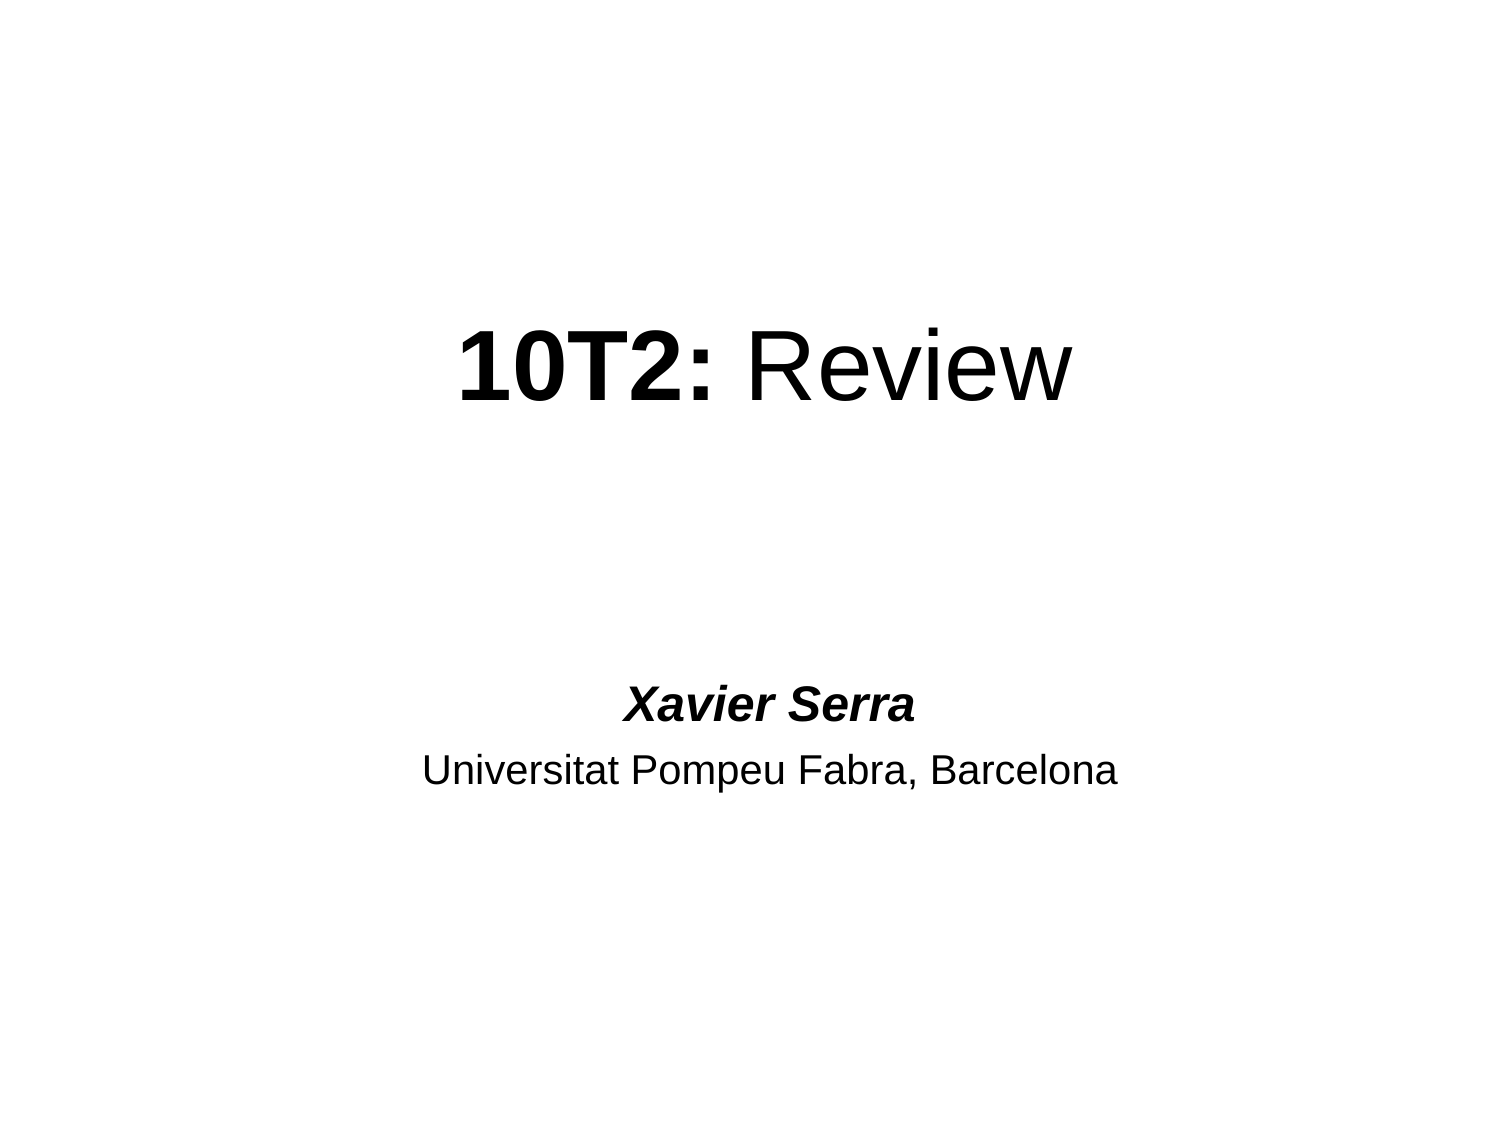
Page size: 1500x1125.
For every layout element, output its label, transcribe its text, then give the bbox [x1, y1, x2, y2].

title 10T2: Review [80, 90, 1412, 631]
text_box Xavier Serra Universitat Pompeu Fabra, Barcelona [313, 668, 1227, 999]
